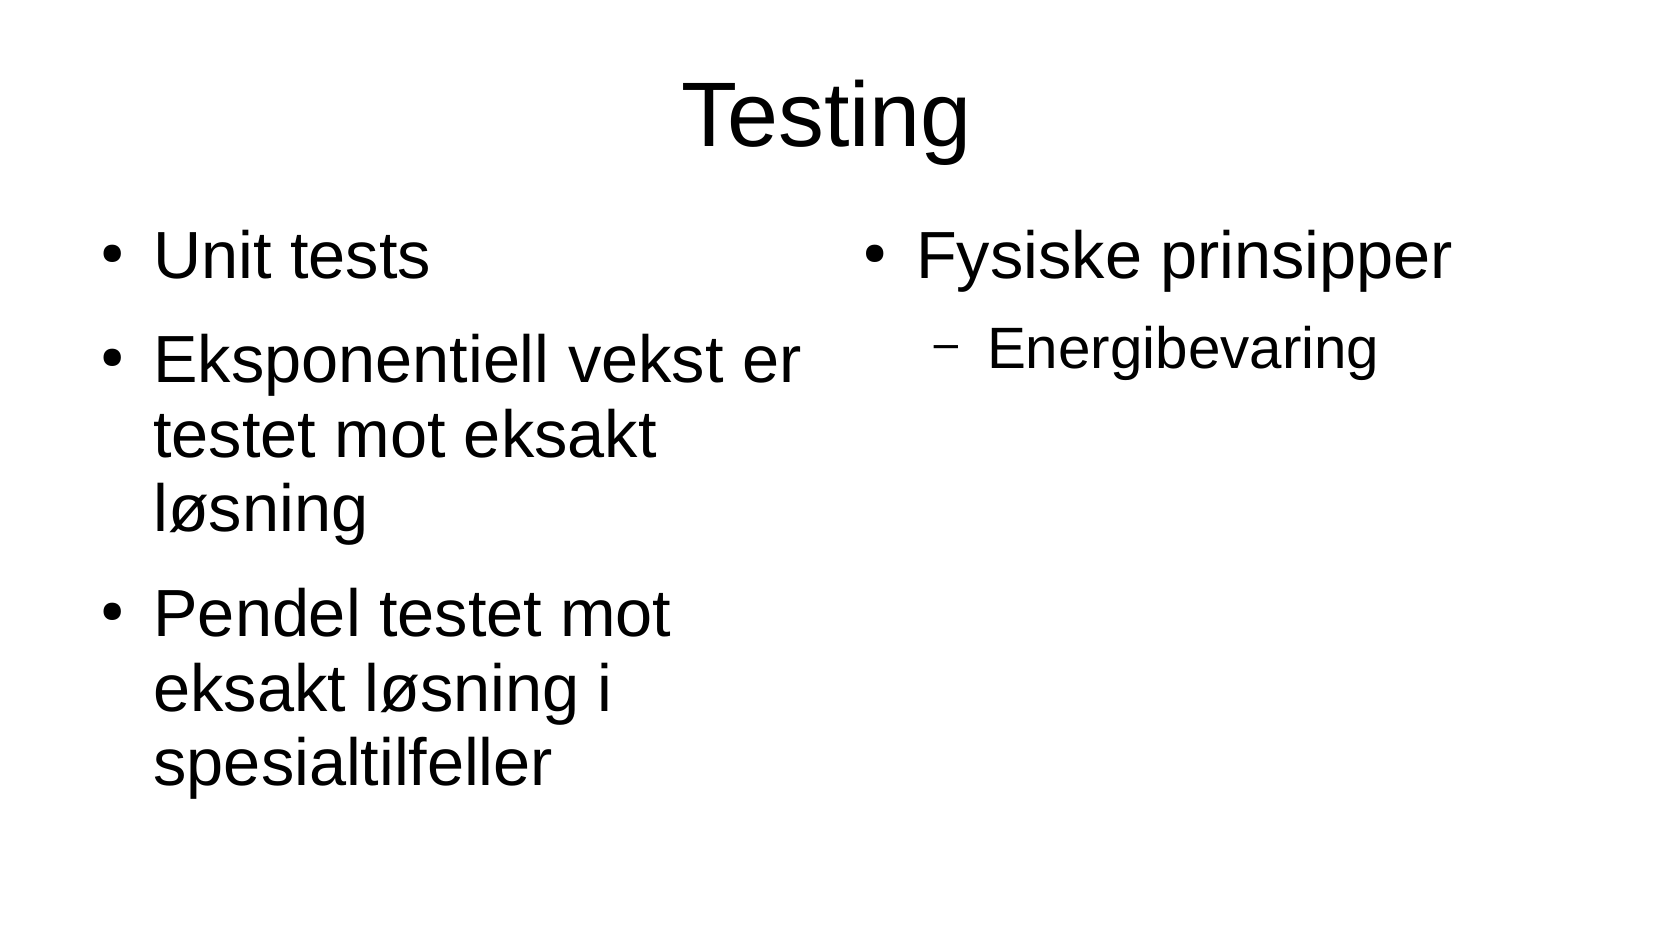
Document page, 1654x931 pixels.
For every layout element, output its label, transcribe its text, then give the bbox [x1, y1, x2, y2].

title Testing [82, 37, 1571, 193]
list Fysiske prinsipper Energibevaring [845, 217, 1572, 758]
list Unit tests Eksponentiell vekst er testet mot eksakt løsning Pendel testet mot eksakt løsning i spesialtilfeller [82, 217, 809, 901]
